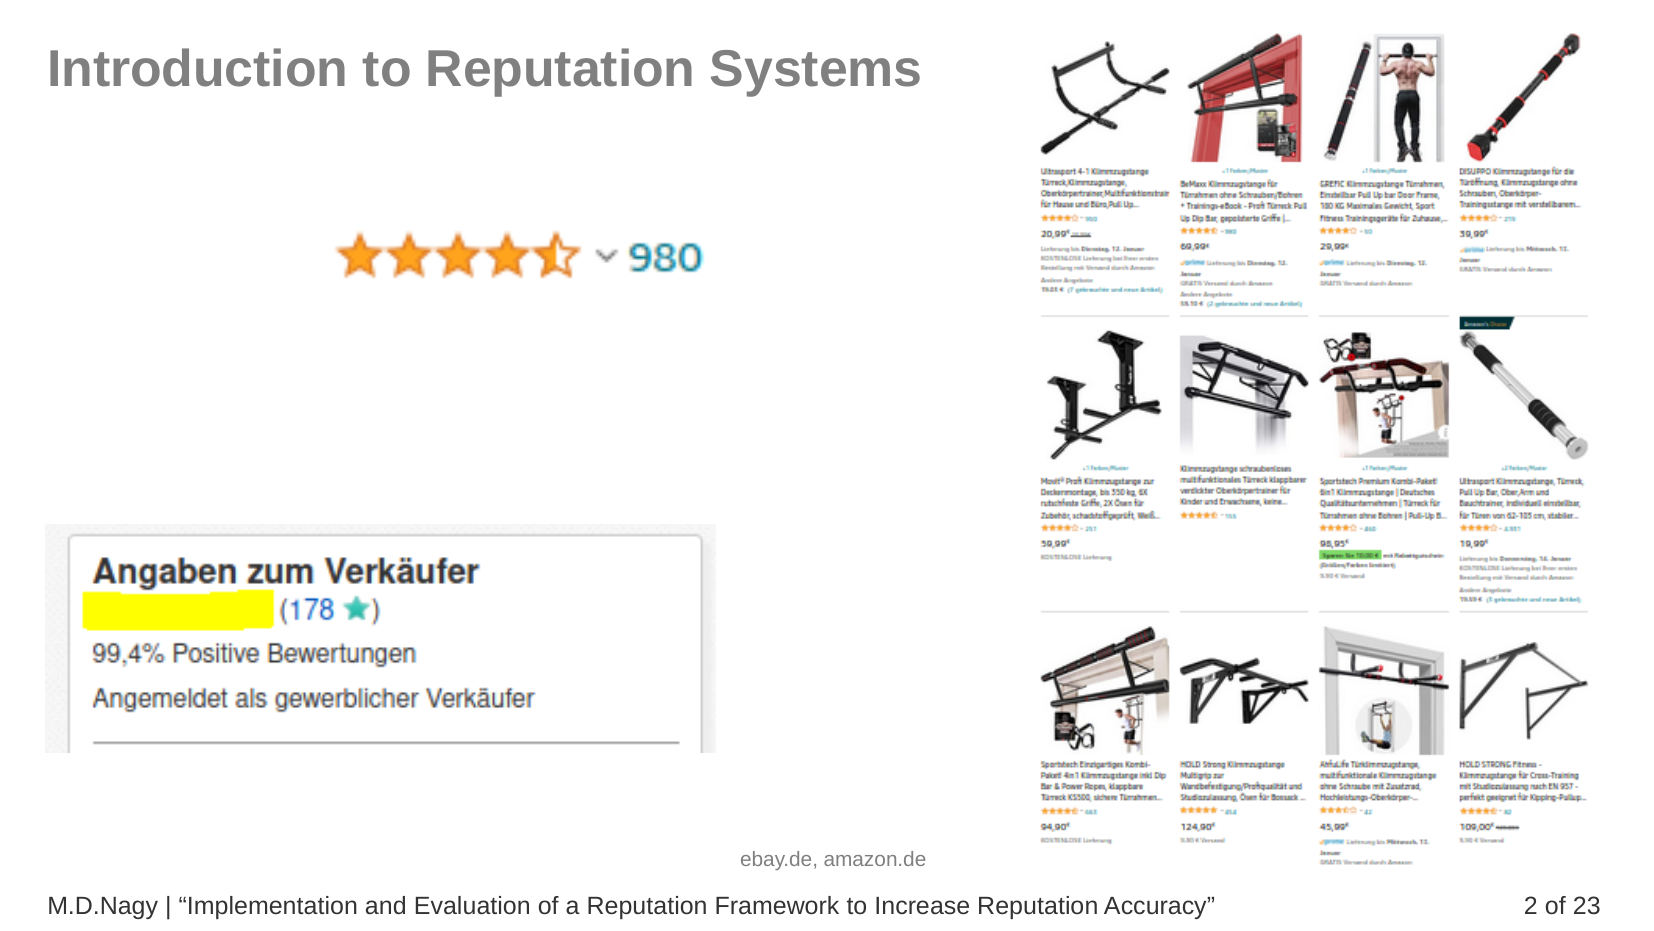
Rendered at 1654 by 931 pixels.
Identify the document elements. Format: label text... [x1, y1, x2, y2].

text_box ebay.de, amazon.de [76, 840, 1591, 886]
title Introduction to Reputation Systems [47, 39, 1035, 98]
picture [315, 217, 732, 301]
picture [1035, 23, 1596, 871]
picture [45, 524, 716, 753]
